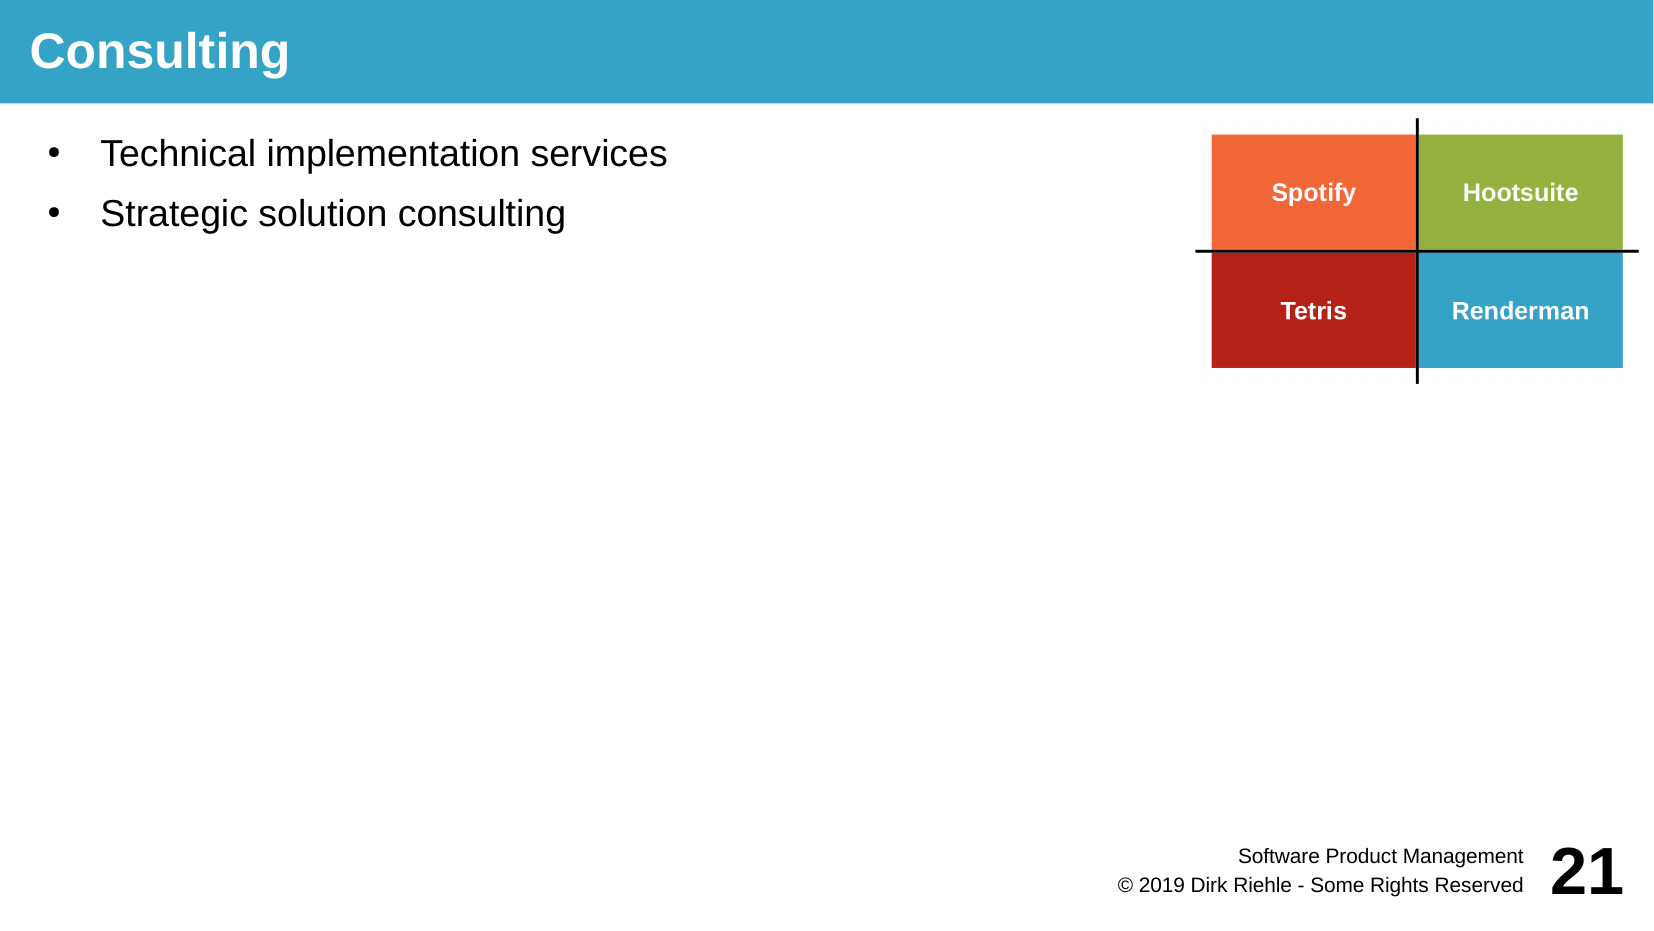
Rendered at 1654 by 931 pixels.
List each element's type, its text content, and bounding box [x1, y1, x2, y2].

title Consulting [0, 0, 1654, 104]
list Technical implementation services Strategic solution consulting [29, 132, 1625, 813]
picture [1195, 118, 1639, 384]
